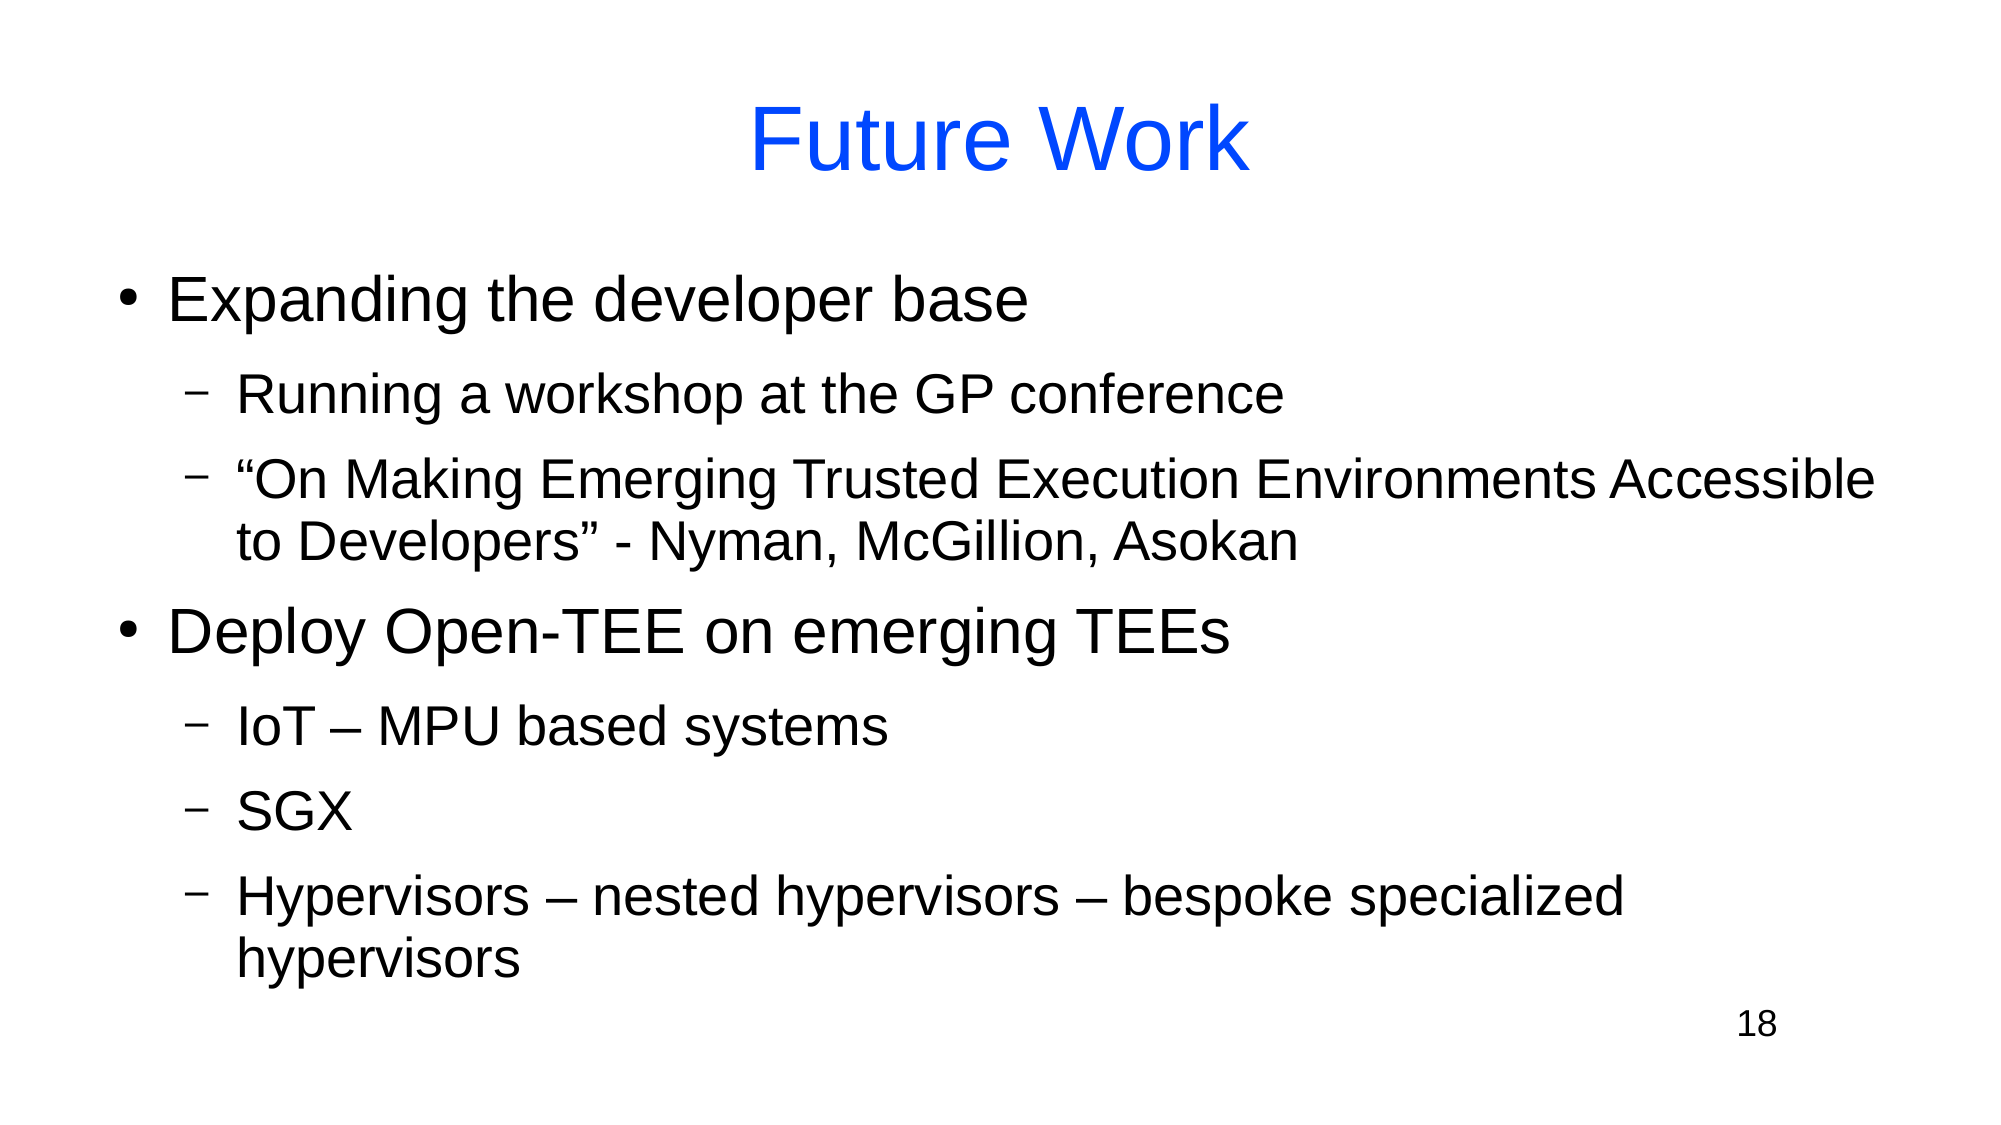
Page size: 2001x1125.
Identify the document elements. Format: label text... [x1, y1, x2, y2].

title Future Work [99, 44, 1900, 233]
list Expanding the developer base Running a workshop at the GP conference “On Making Emerging Trusted Execution Environments Accessible to Developers” - Nyman, McGillion, Asokan Deploy Open-TEE on emerging TEEs IoT – MPU based systems SGX Hypervisors – nested hypervisors – bespoke specialized hypervisors [99, 263, 1891, 991]
